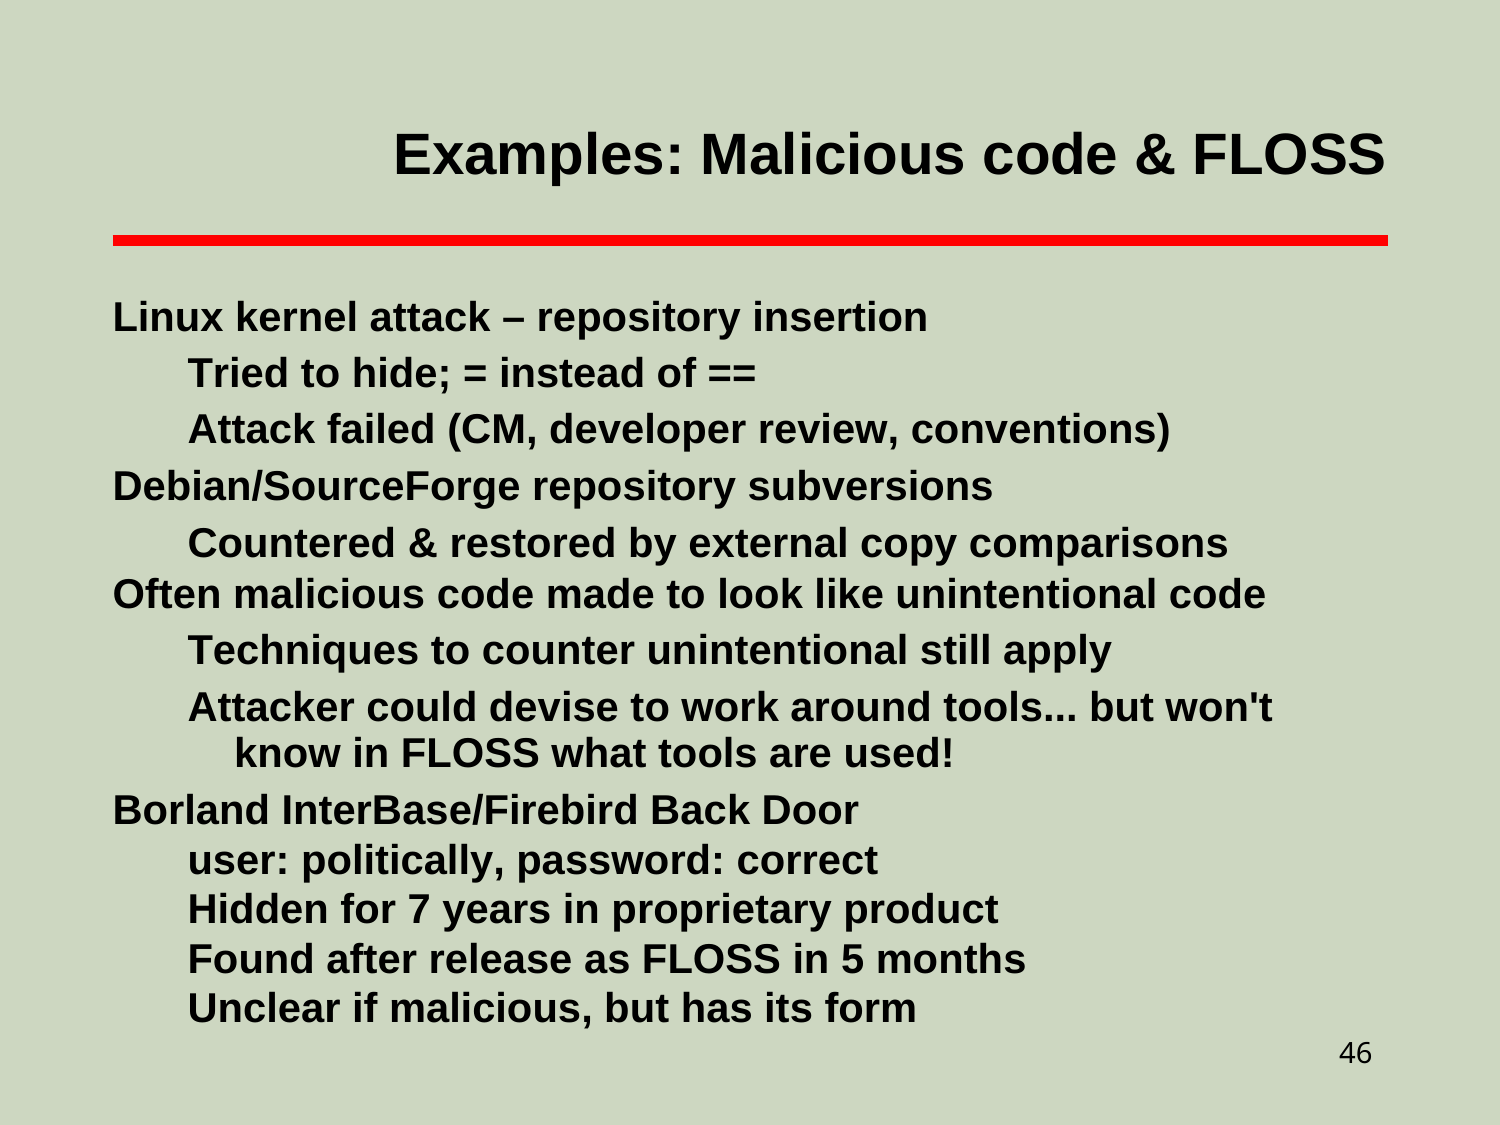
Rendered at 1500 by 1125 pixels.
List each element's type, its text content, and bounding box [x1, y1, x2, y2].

list Linux kernel attack – repository insertion Tried to hide; = instead of == Attack failed (CM, developer review, conventions) Debian/SourceForge repository subversions Countered & restored by external copy comparisons Often malicious code made to look like unintentional code Techniques to counter unintentional still apply Attacker could devise to work around tools... but won't know in FLOSS what tools are used! Borland InterBase/Firebird Back Door user: politically, password: correct Hidden for 7 years in proprietary product Found after release as FLOSS in 5 months Unclear if malicious, but has its form [112, 299, 1388, 1039]
title Examples: Malicious code & FLOSS [337, 79, 1388, 230]
